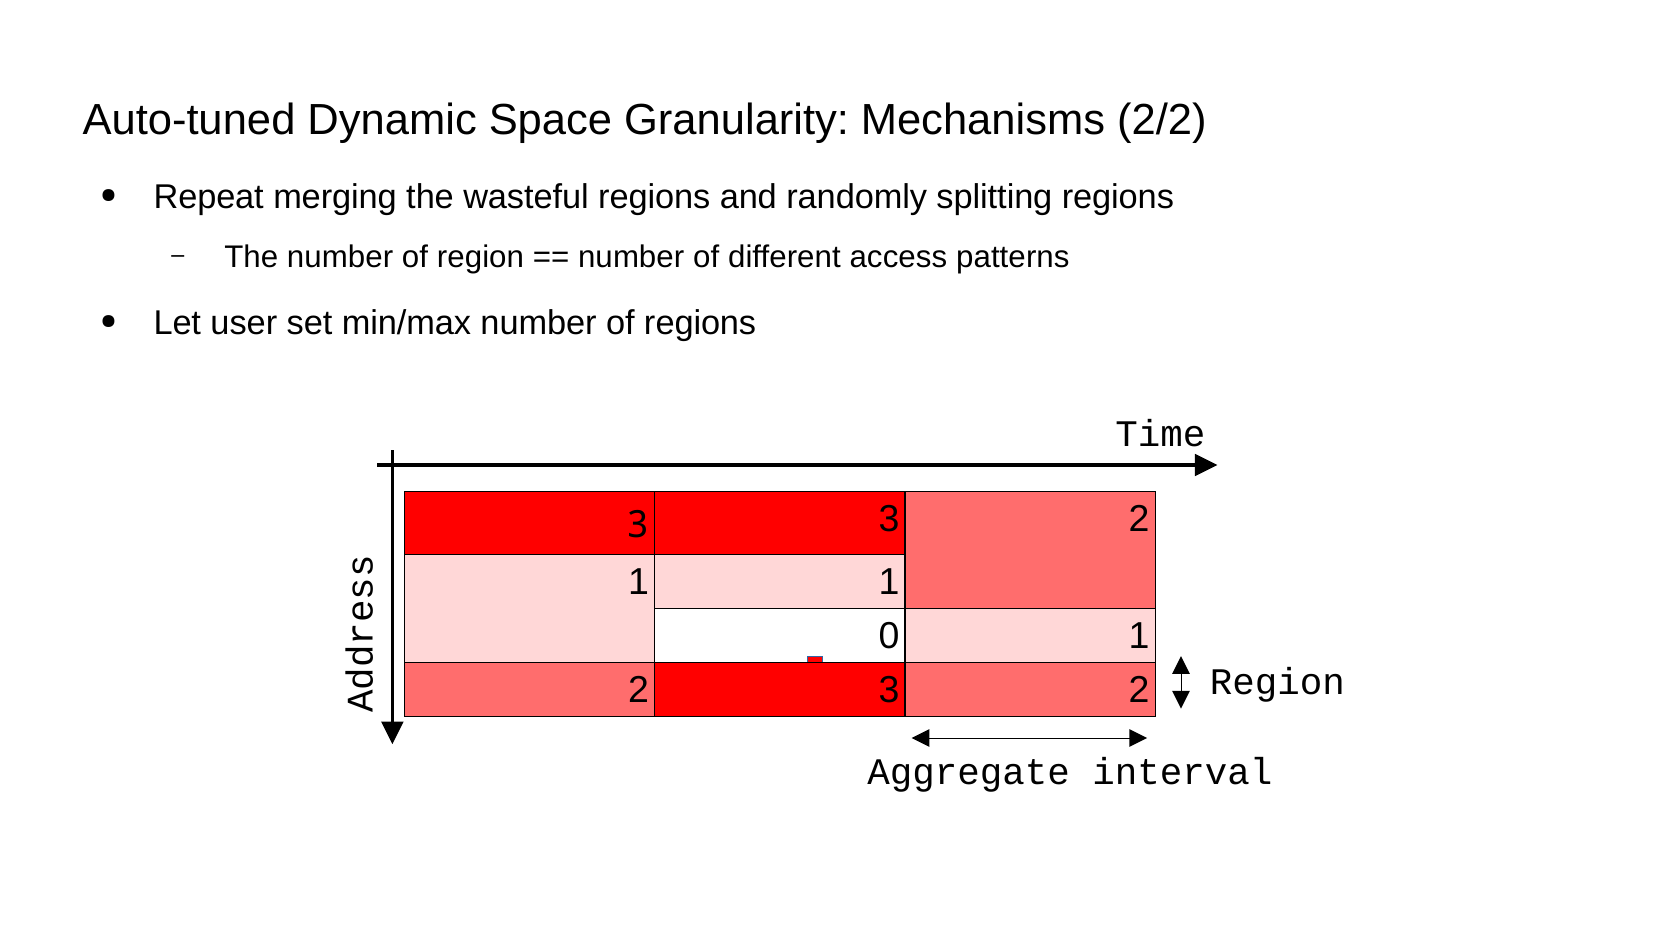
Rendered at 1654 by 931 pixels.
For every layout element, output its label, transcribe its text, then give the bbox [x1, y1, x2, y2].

table_cell 0 [655, 609, 904, 662]
text_box Aggregate interval [852, 746, 1288, 804]
table_cell 1 [405, 555, 654, 662]
table_cell 1 [906, 609, 1155, 662]
table_header 3 [655, 492, 904, 554]
table_cell 2 [405, 663, 654, 716]
table_header 3 [405, 492, 654, 554]
text_box Time [1100, 408, 1221, 466]
text_box Region [1195, 656, 1360, 714]
table_cell 2 [906, 663, 1155, 716]
title Auto-tuned Dynamic Space Granularity: Mechanisms (2/2) [82, 81, 1571, 157]
table_cell 1 [655, 555, 904, 608]
text_box Address [333, 525, 434, 728]
table_header 2 [906, 492, 1155, 608]
table_cell 3 [655, 663, 904, 716]
list Repeat merging the wasteful regions and randomly splitting regions The number of region == number of different access patterns Let user set min/max number of regions [82, 177, 1571, 833]
